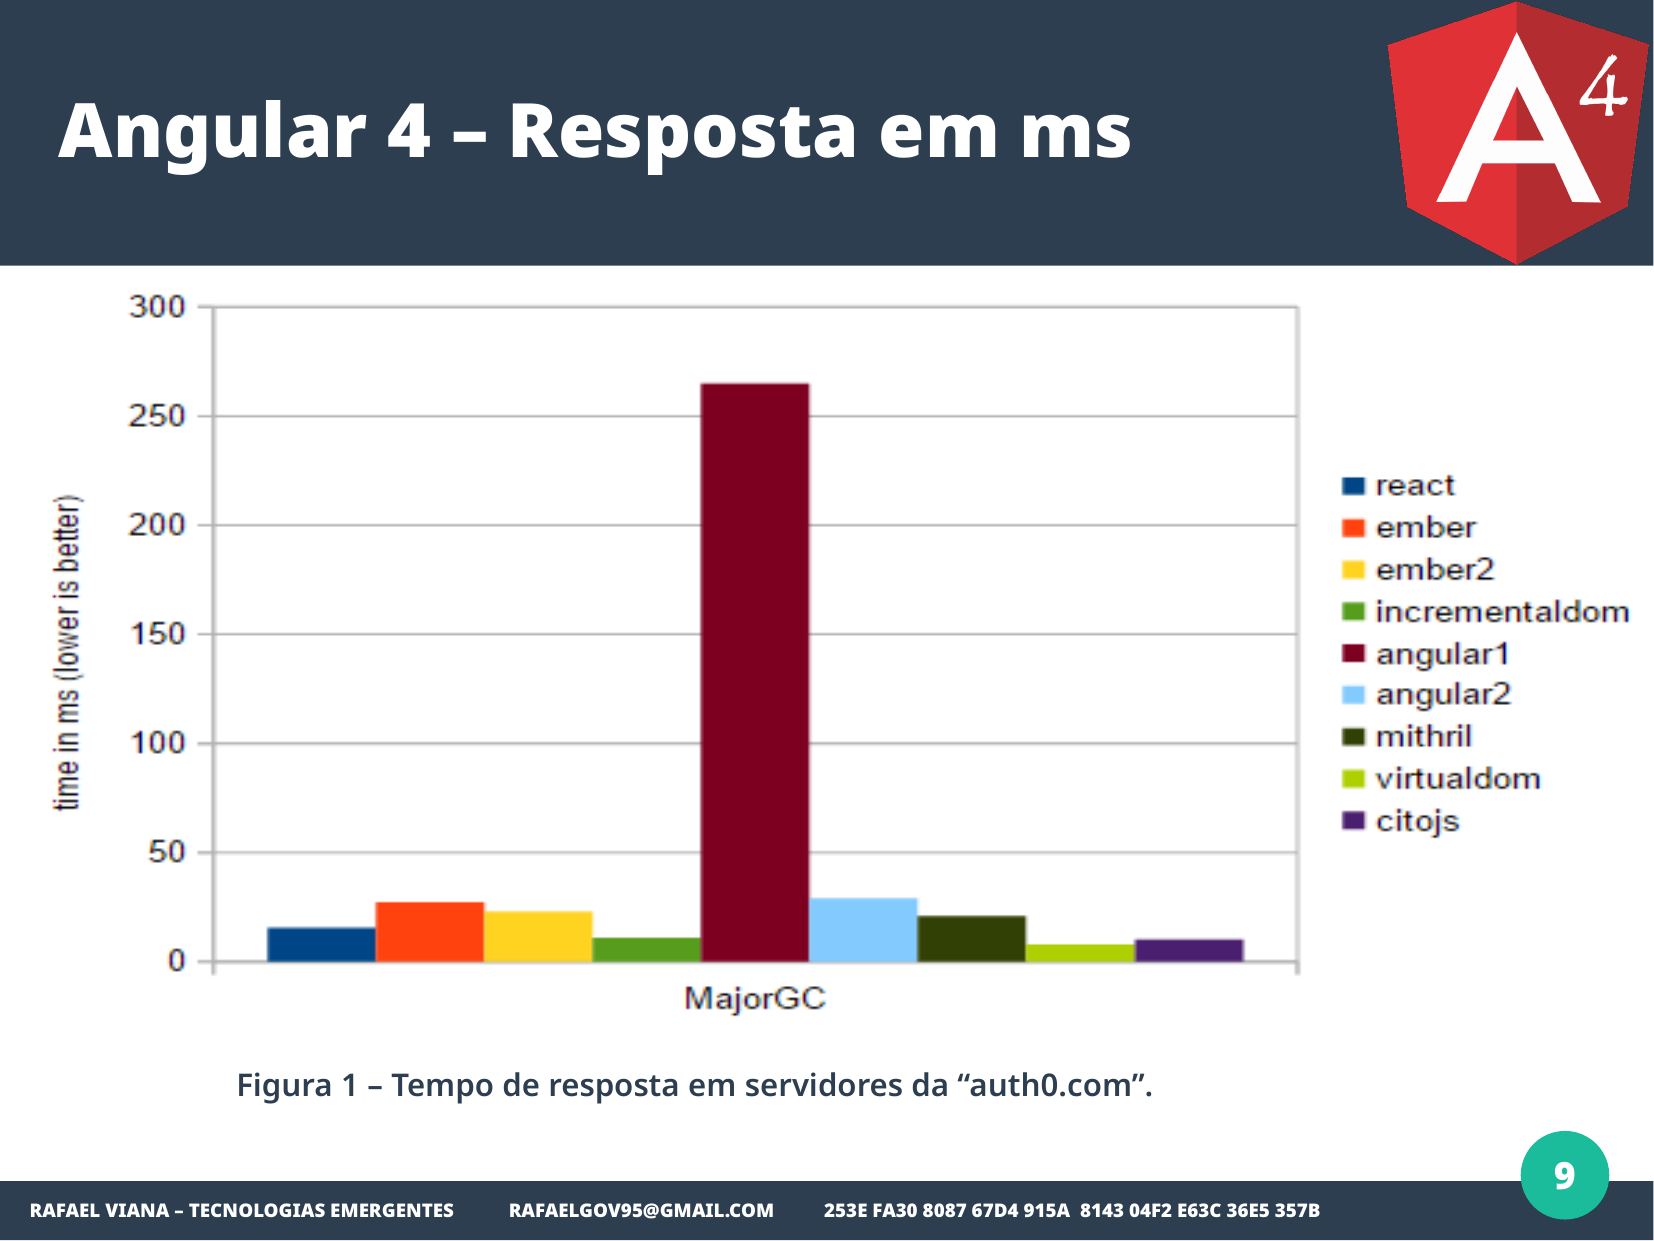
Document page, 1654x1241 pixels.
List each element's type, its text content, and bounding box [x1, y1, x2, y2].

picture [29, 269, 1654, 1034]
picture [1387, 0, 1654, 266]
text_box Figura 1 – Tempo de resposta em servidores da “auth0.com”. [236, 1062, 1329, 1123]
text_box RAFAEL VIANA – TECNOLOGIAS EMERGENTES RAFAELGOV95@GMAIL.COM 253E FA30 8087 67D4 915A 8143 04F2 E63C 36E5 357B [29, 1181, 1654, 1241]
list [59, 1034, 1595, 1152]
title Angular 4 – Resposta em ms [59, 49, 1387, 207]
